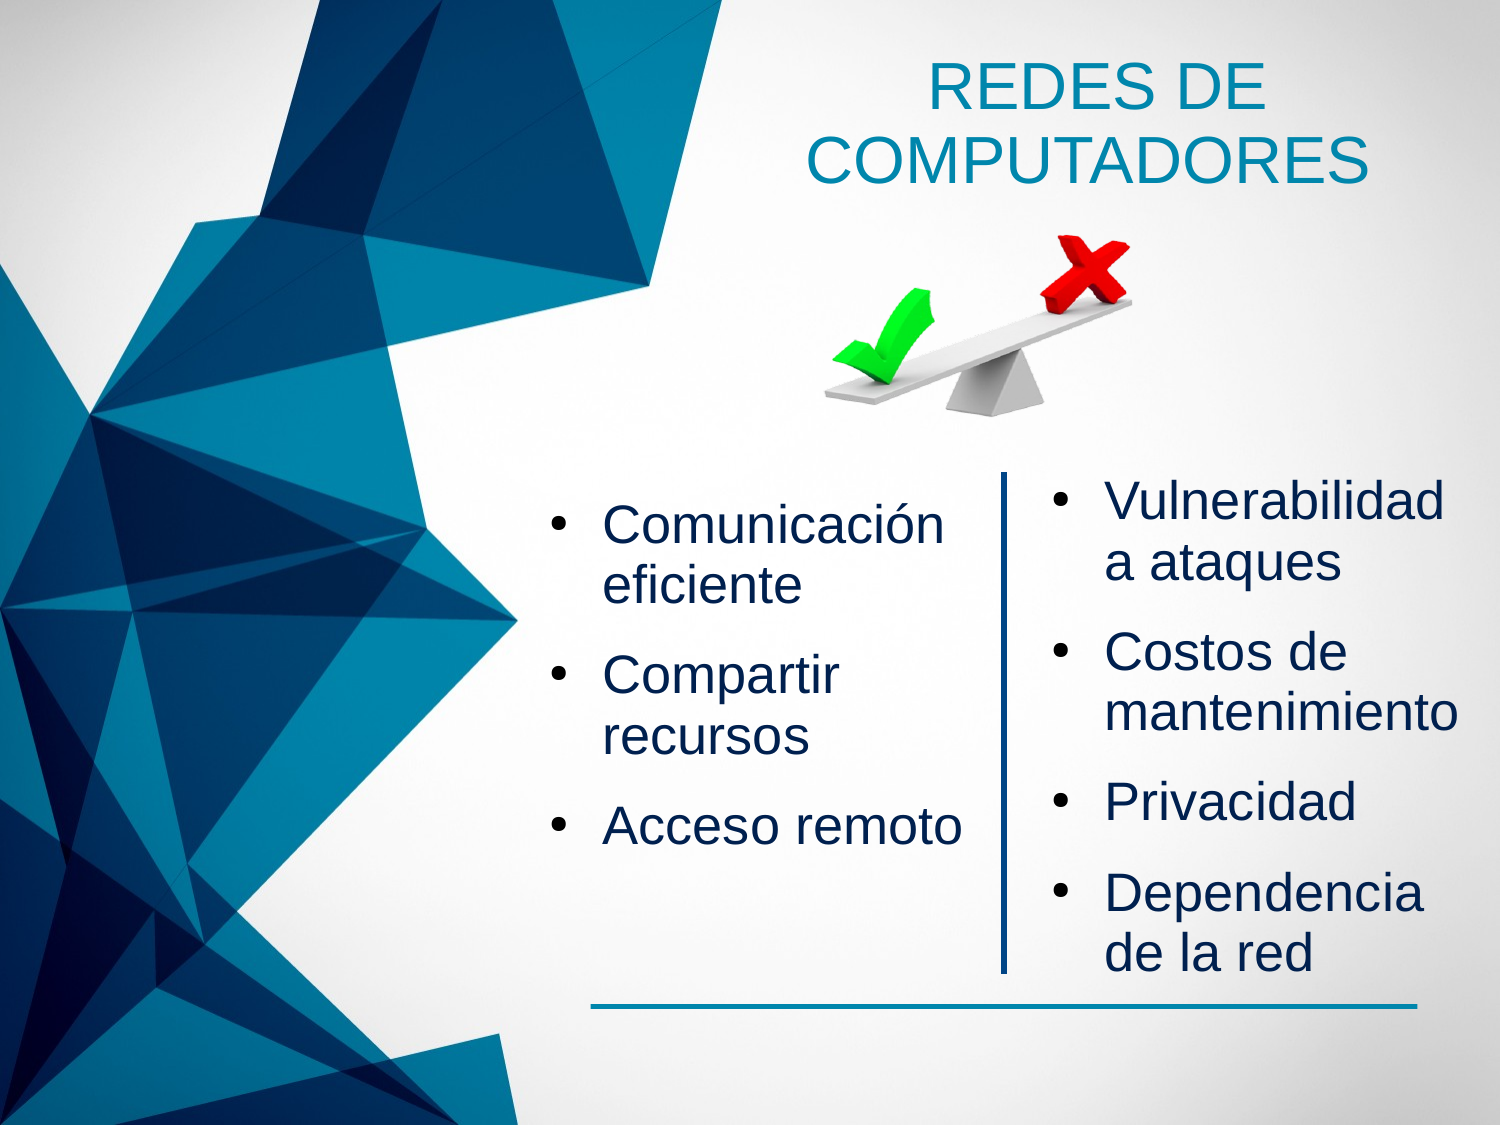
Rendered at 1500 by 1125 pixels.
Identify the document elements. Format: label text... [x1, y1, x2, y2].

title REDES DE COMPUTADORES [730, 29, 1447, 218]
list Vulnerabilidad a ataques Costos de mantenimiento Privacidad Dependencia de la red [1033, 470, 1477, 1004]
list Comunicación eficiente Compartir recursos Acceso remoto [531, 494, 975, 975]
picture [0, 0, 1500, 1125]
